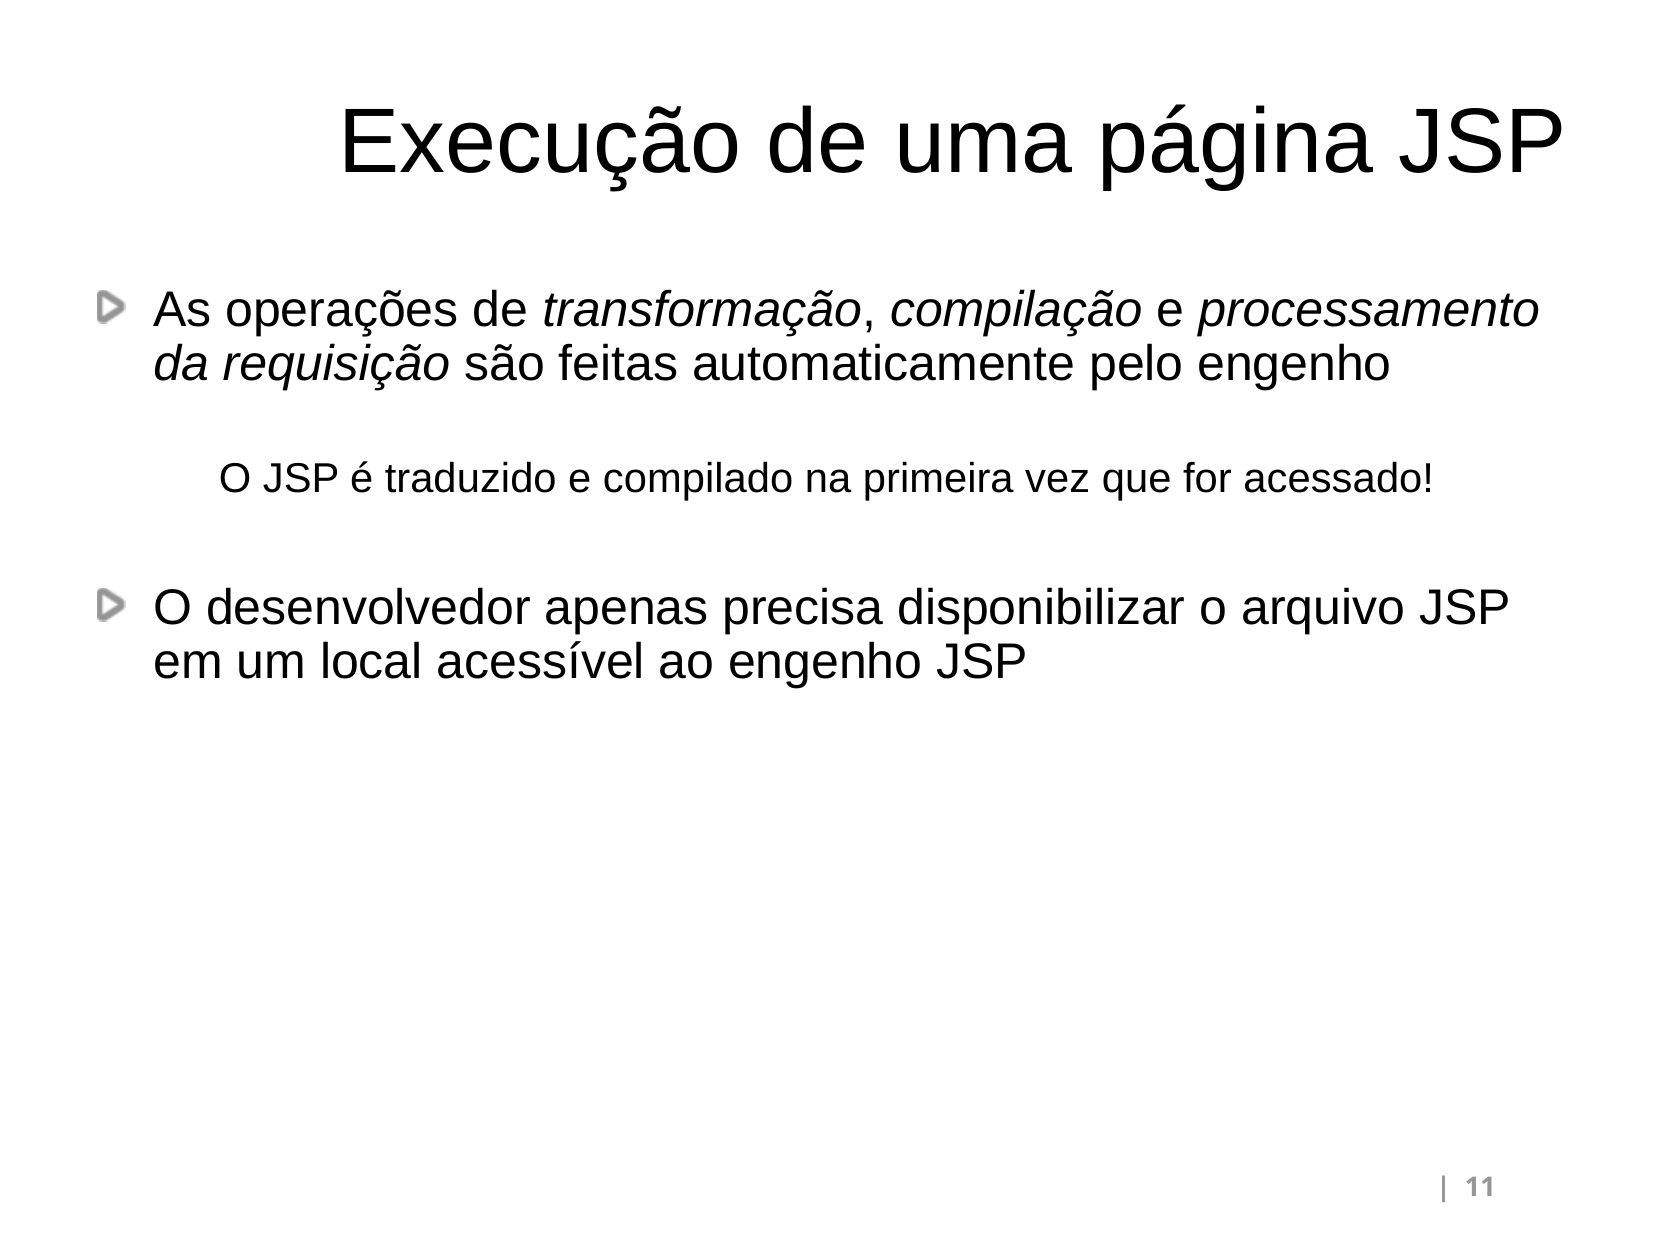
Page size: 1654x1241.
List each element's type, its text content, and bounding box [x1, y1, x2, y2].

title Execução de uma página JSP [234, 0, 1640, 198]
list As operações de transformação, compilação e processamento da requisição são feitas automaticamente pelo engenho O JSP é traduzido e compilado na primeira vez que for acessado! O desenvolvedor apenas precisa disponibilizar o arquivo JSP em um local acessível ao engenho JSP [82, 275, 1599, 827]
text_box | <número> [711, 1162, 1511, 1217]
